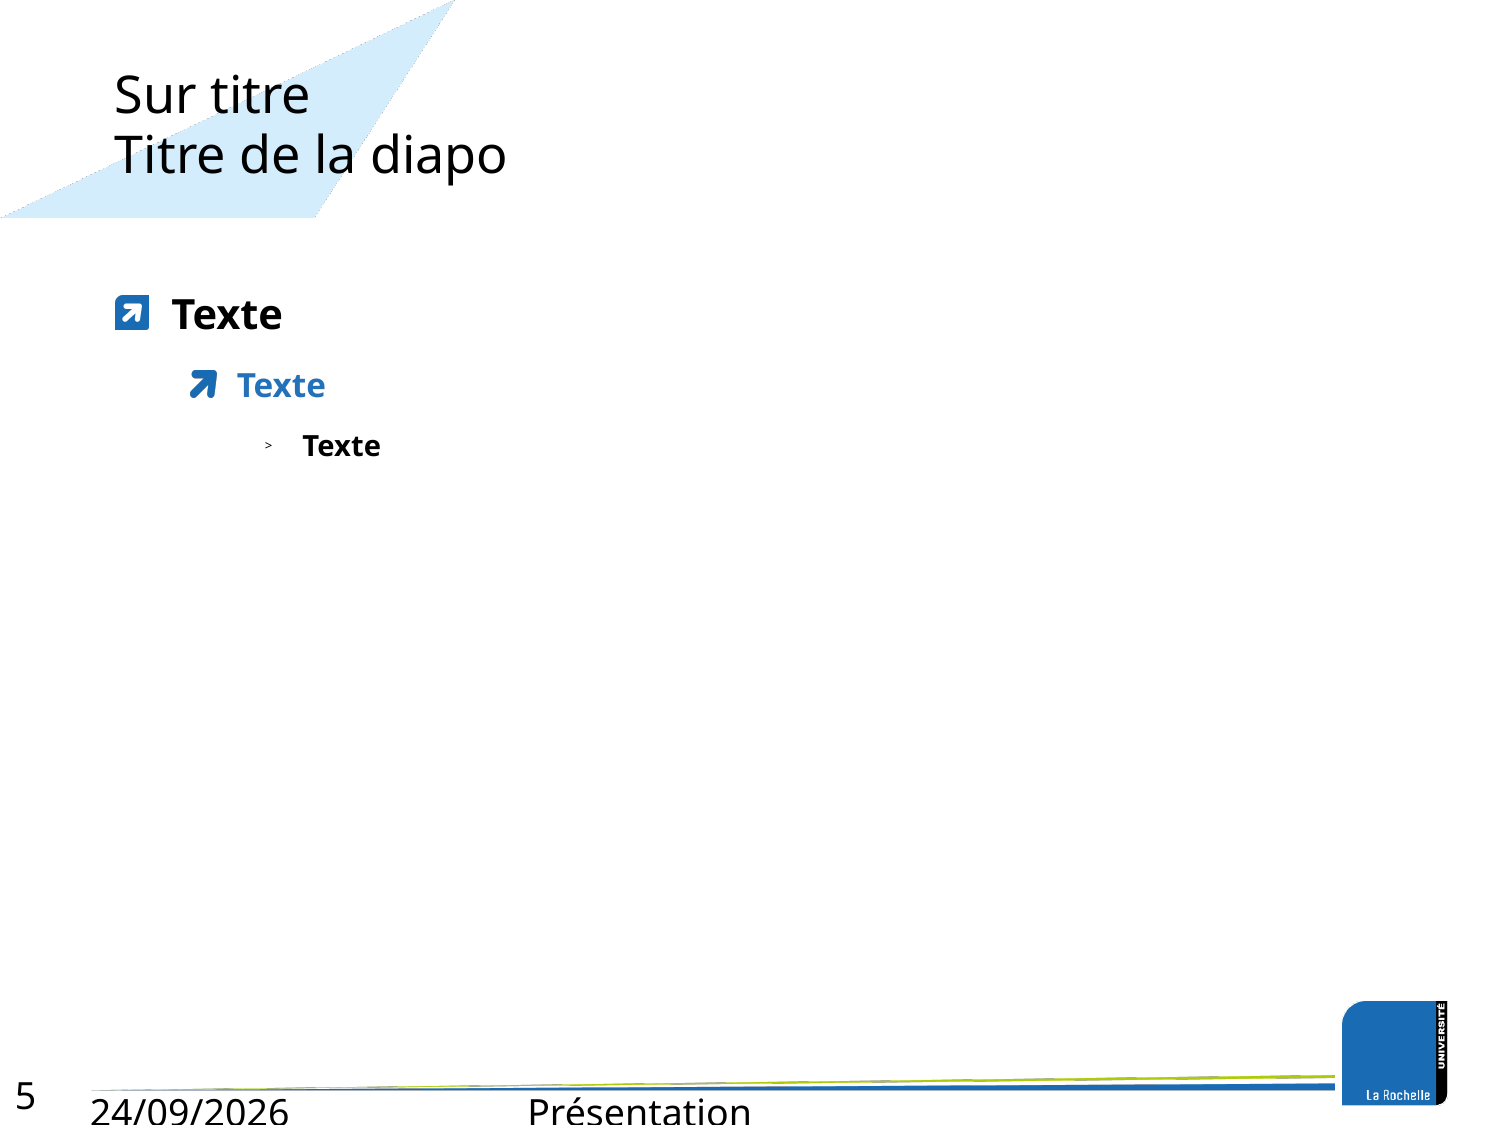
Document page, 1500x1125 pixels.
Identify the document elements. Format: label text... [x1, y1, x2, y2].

slide_number 06/11/2015 [113, 1081, 425, 1125]
subtitle Titre de la diapo [100, 113, 1424, 197]
picture [0, 0, 455, 218]
picture [0, 999, 1483, 1106]
footer Présentation [512, 1081, 988, 1125]
list Texte Texte Texte [100, 255, 1424, 858]
title Sur titre [100, 54, 1424, 113]
slide_number <number> [0, 1064, 113, 1125]
